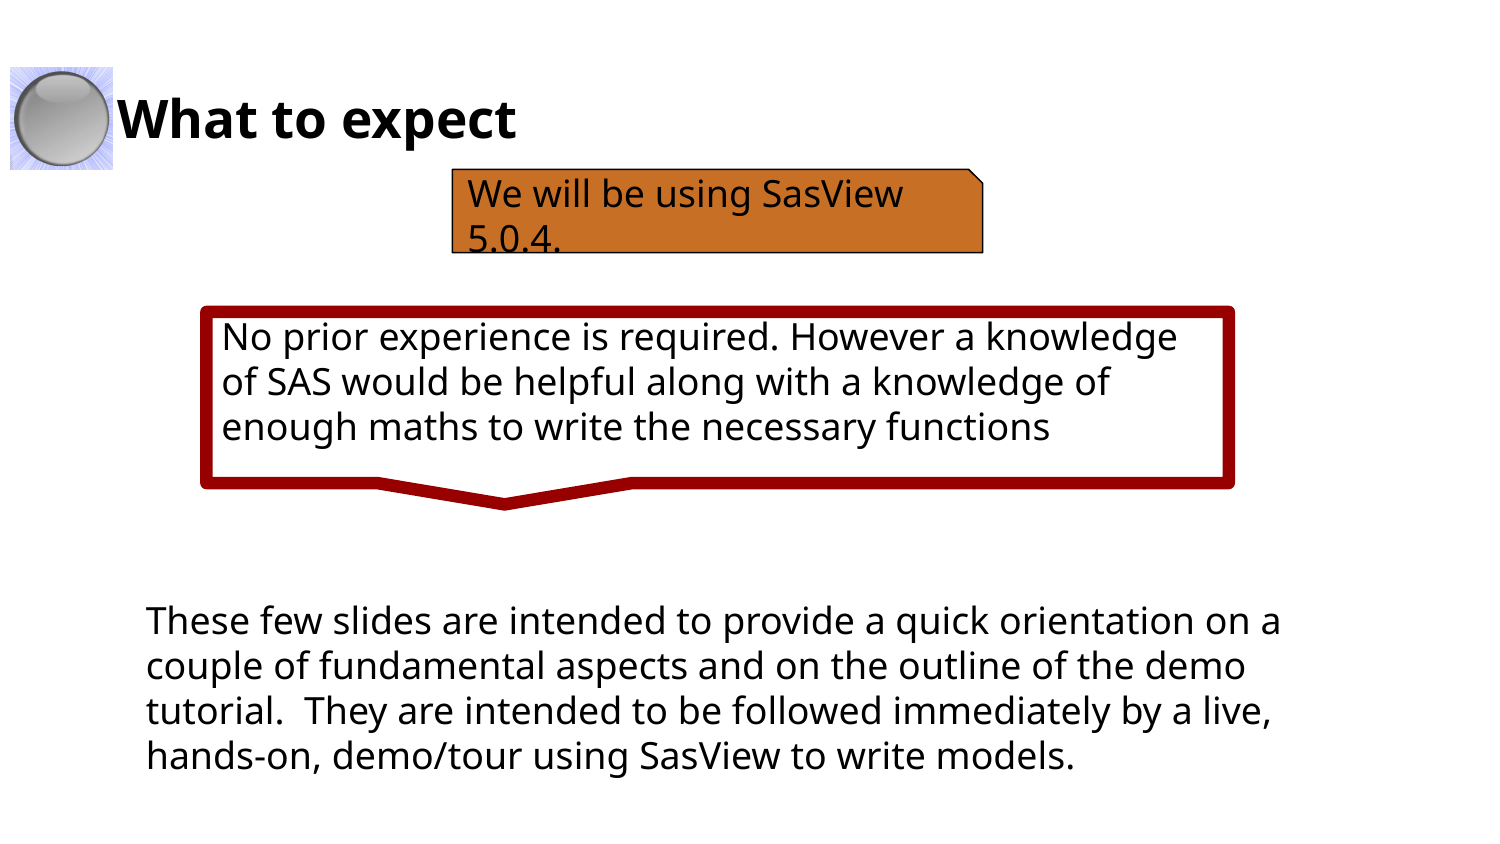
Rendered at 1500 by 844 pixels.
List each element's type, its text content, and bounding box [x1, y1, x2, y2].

title What to expect [102, 67, 1500, 170]
picture [10, 67, 102, 170]
text_box These few slides are intended to provide a quick orientation on a couple of fundamental aspects and on the outline of the demo tutorial. They are intended to be followed immediately by a live, hands-on, demo/tour using SasView to write models. [130, 581, 1335, 792]
text_box No prior experience is required. However a knowledge of SAS would be helpful along with a knowledge of enough maths to write the necessary functions [206, 311, 1229, 505]
text_box We will be using SasView 5.0.4. [452, 169, 983, 253]
